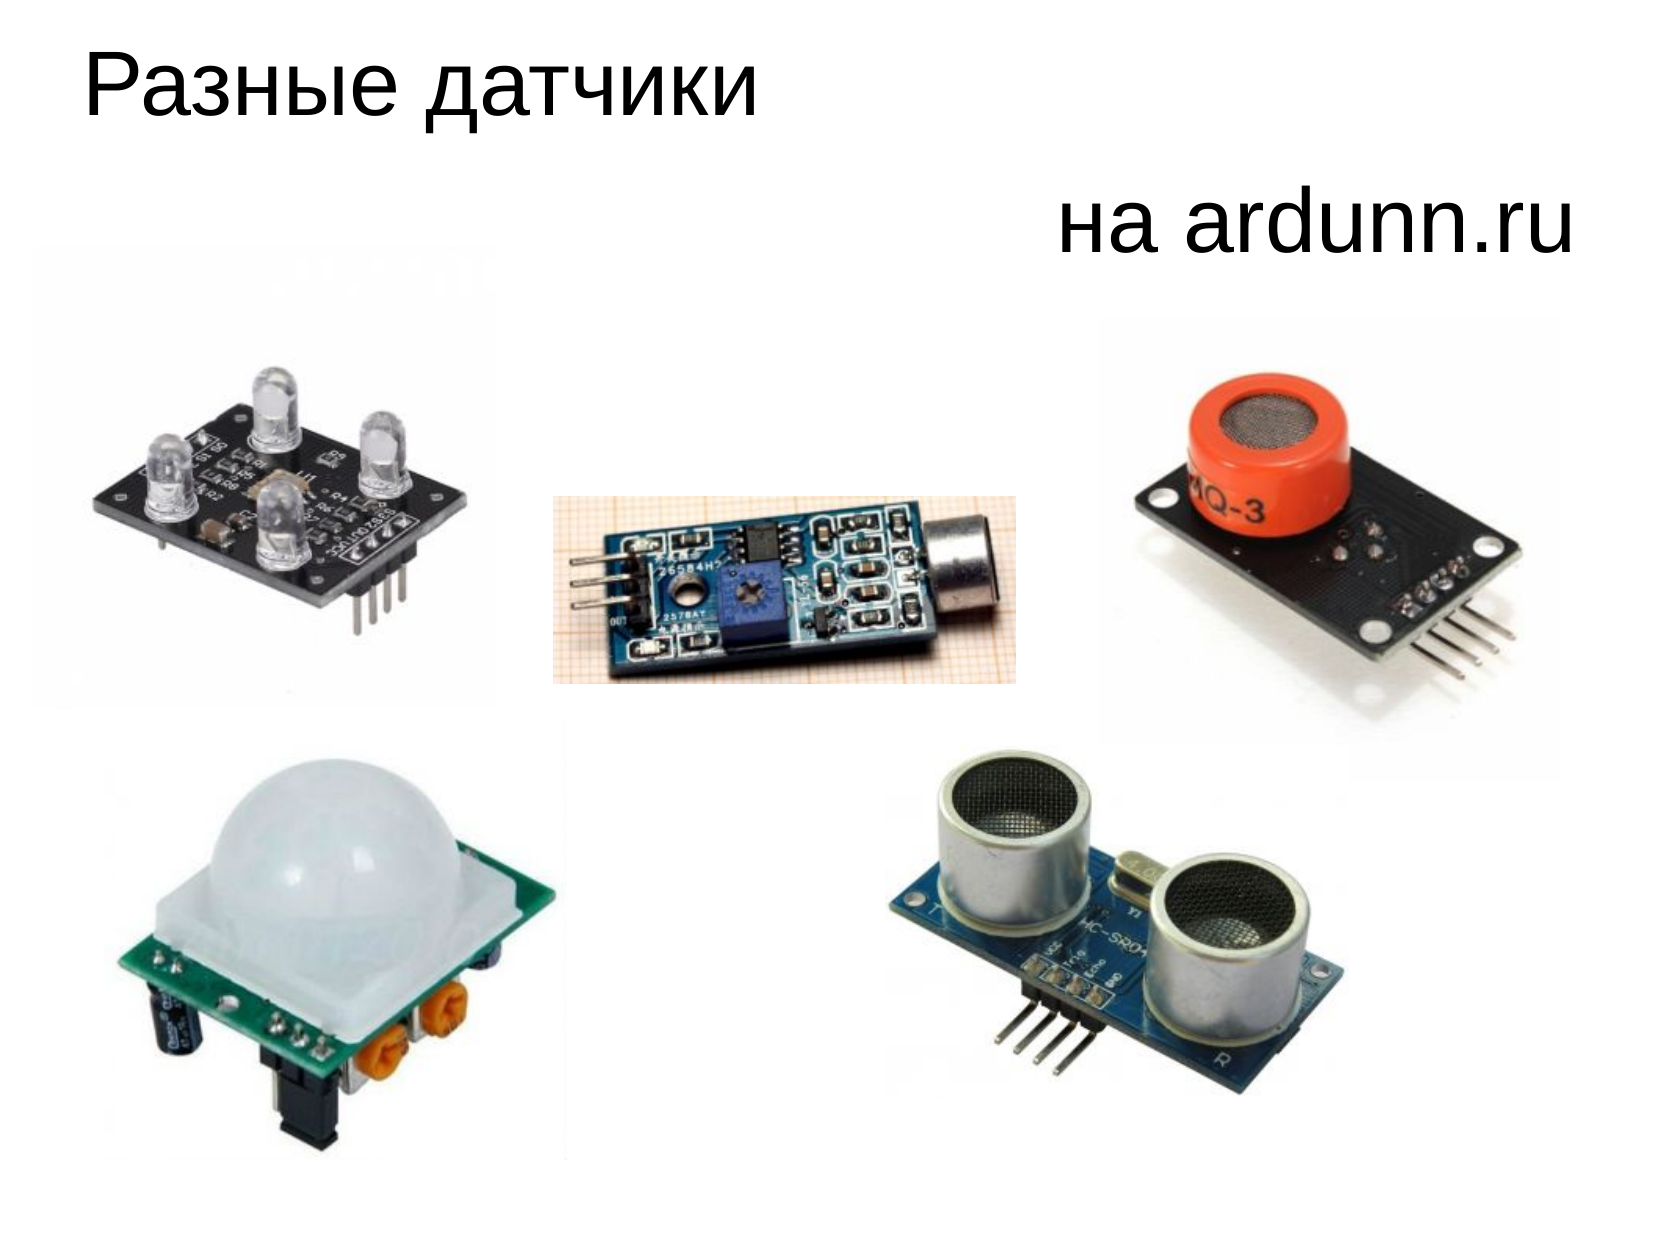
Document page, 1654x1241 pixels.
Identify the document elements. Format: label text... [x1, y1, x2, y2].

title Разные датчики [82, 25, 1241, 142]
picture [33, 246, 497, 709]
picture [104, 720, 567, 1160]
text_box на ardunn.ru [1056, 169, 1607, 272]
picture [885, 318, 1561, 1099]
picture [553, 496, 1016, 684]
